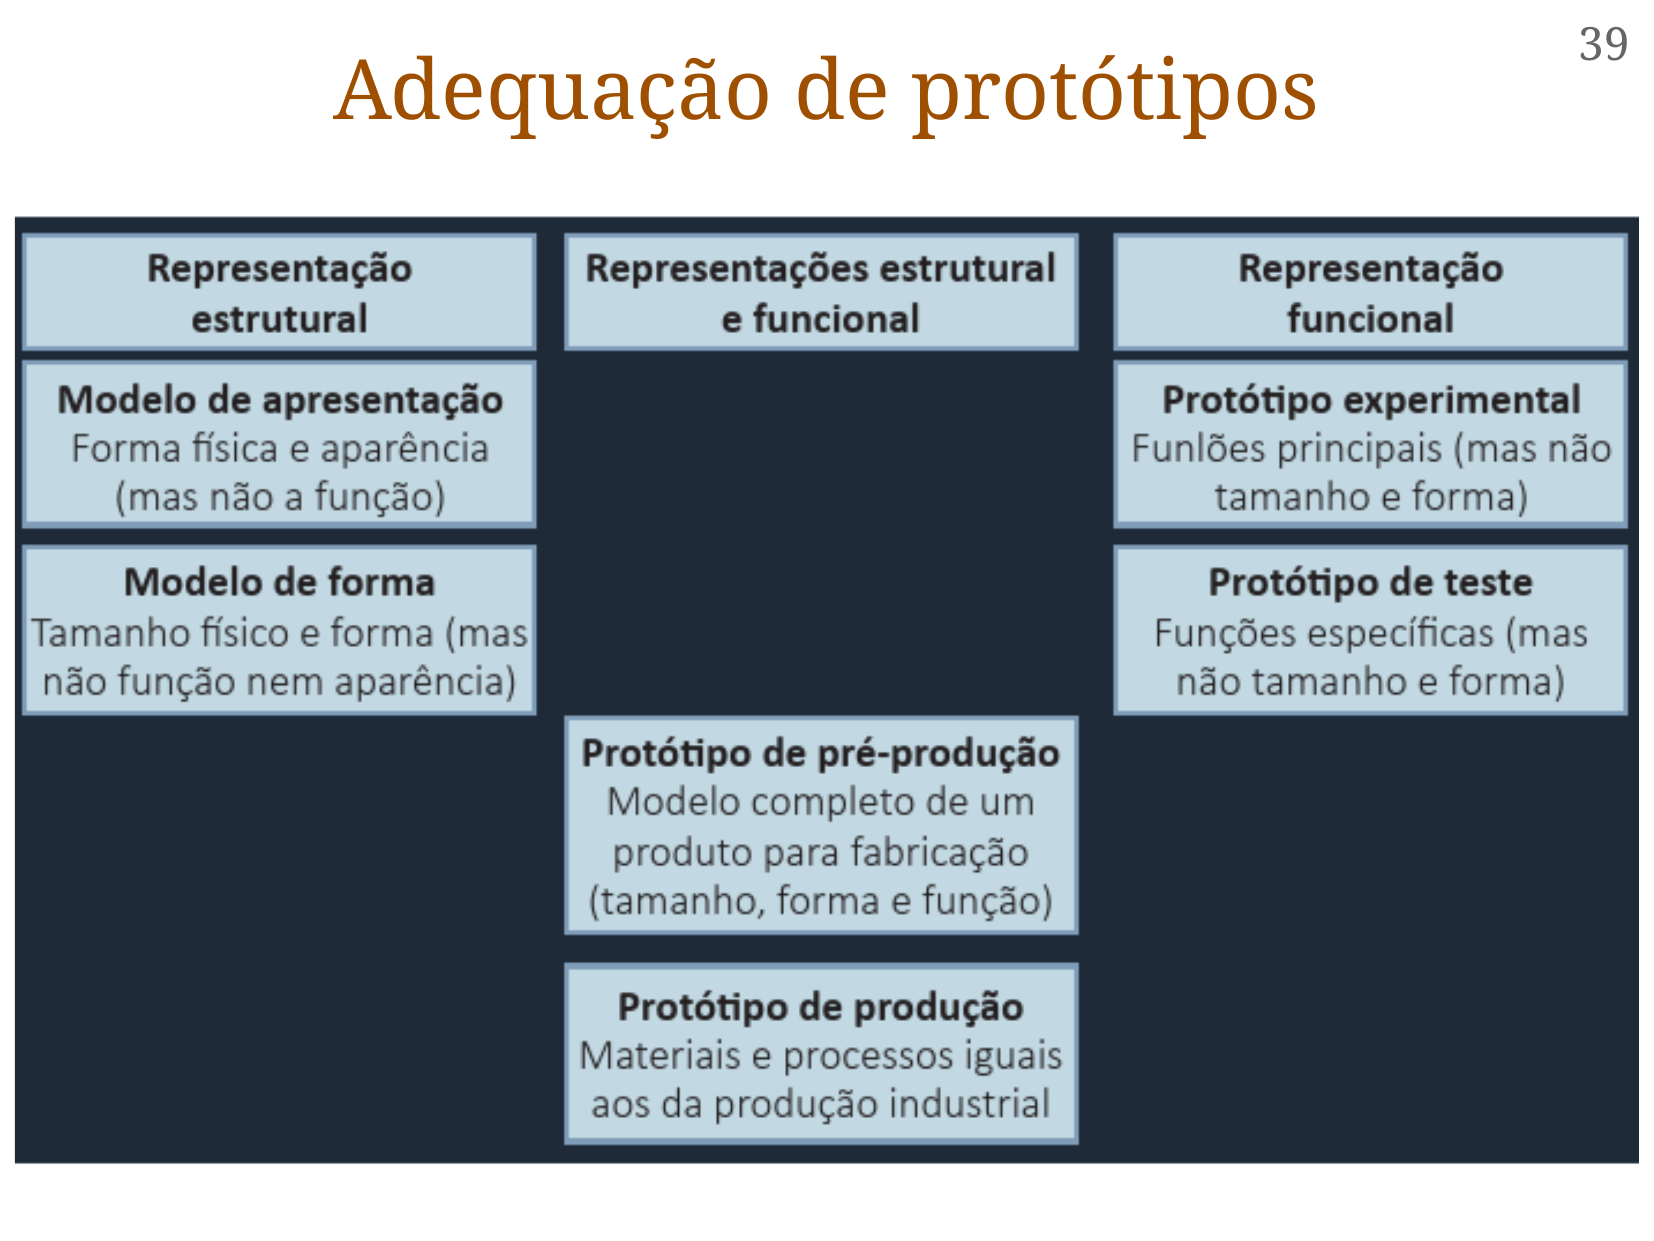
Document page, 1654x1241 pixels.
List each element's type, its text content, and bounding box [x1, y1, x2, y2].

title Adequação de protótipos [59, 29, 1595, 148]
picture [14, 206, 1639, 1171]
